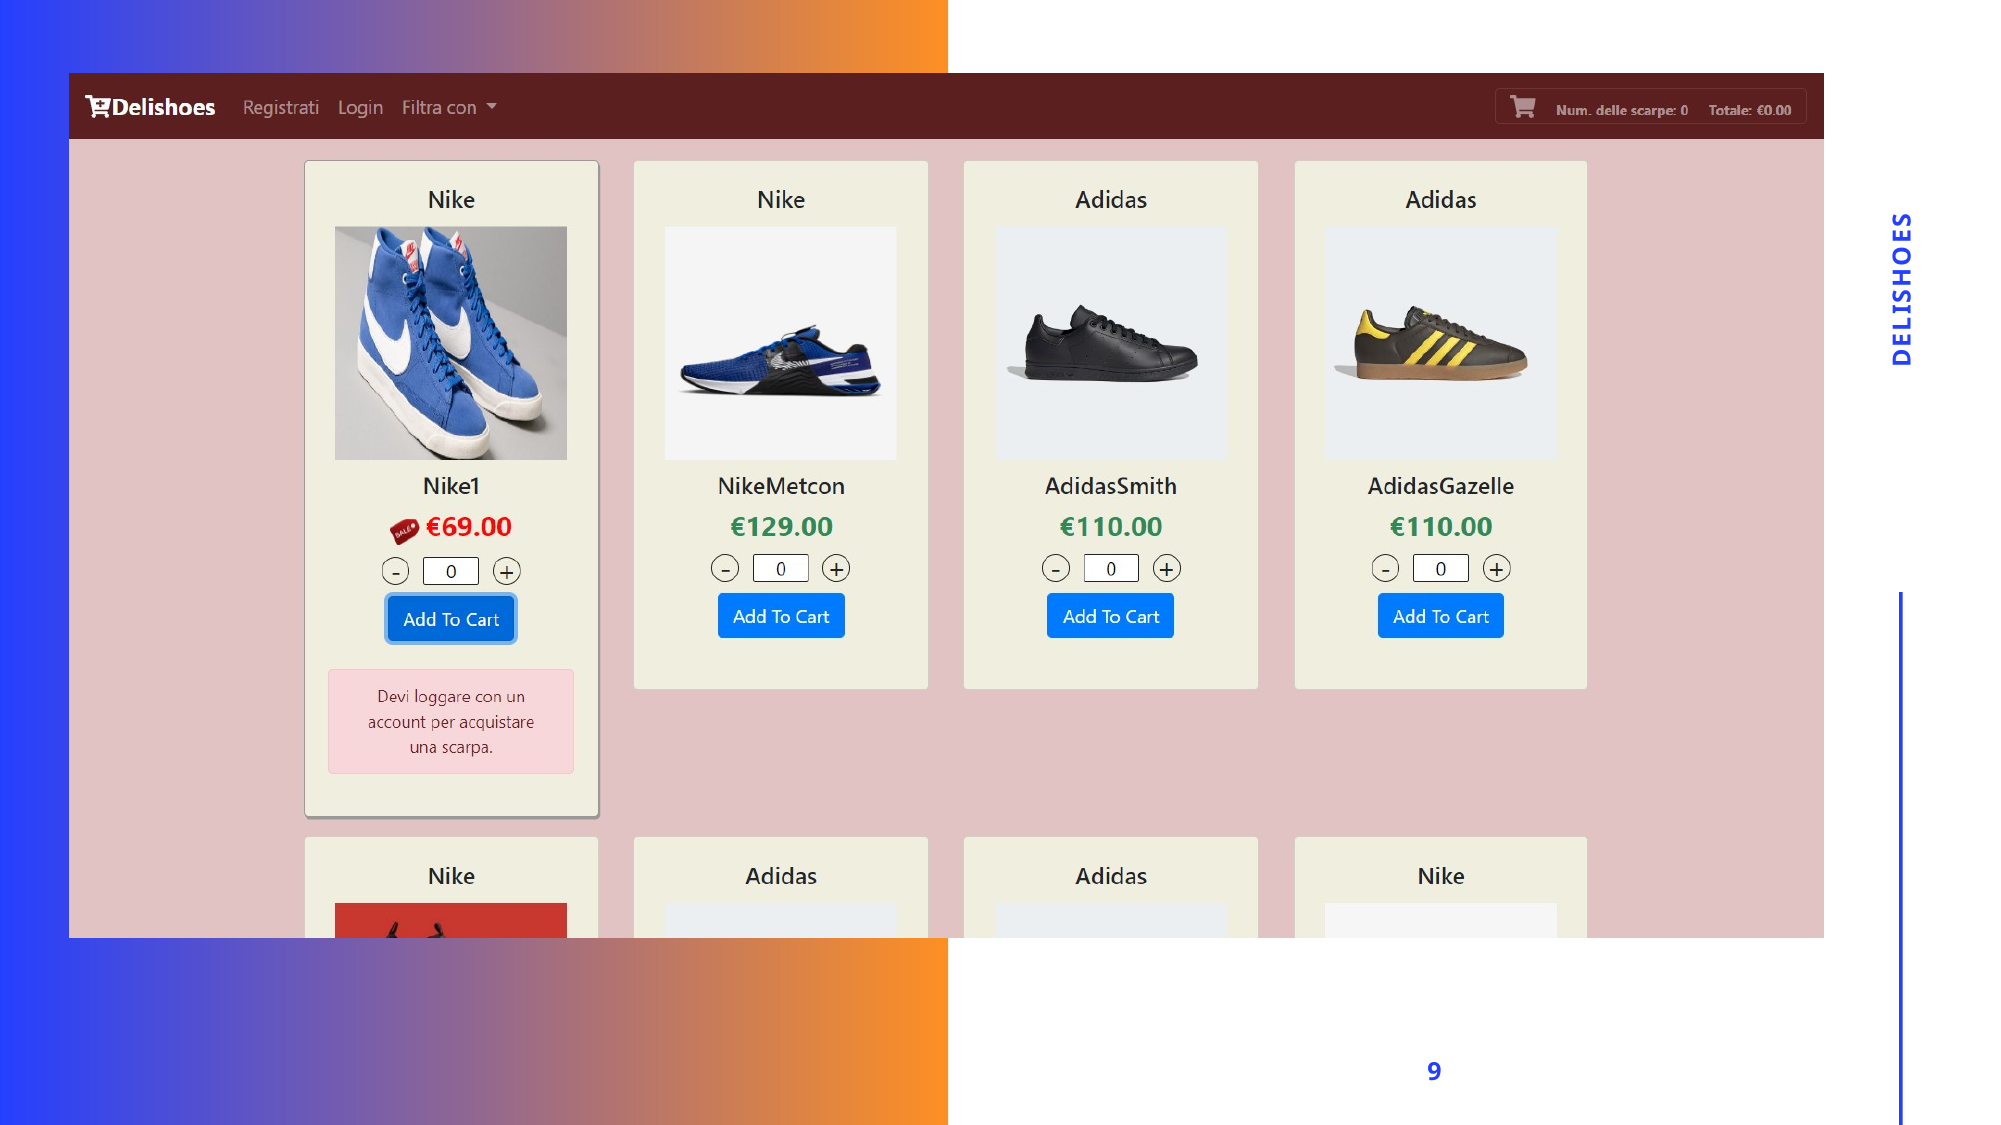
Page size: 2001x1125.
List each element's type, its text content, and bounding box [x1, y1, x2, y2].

text_box ‹N› [1412, 1042, 1863, 1103]
text_box delishoes [1870, 0, 1931, 582]
picture [69, 73, 1824, 938]
